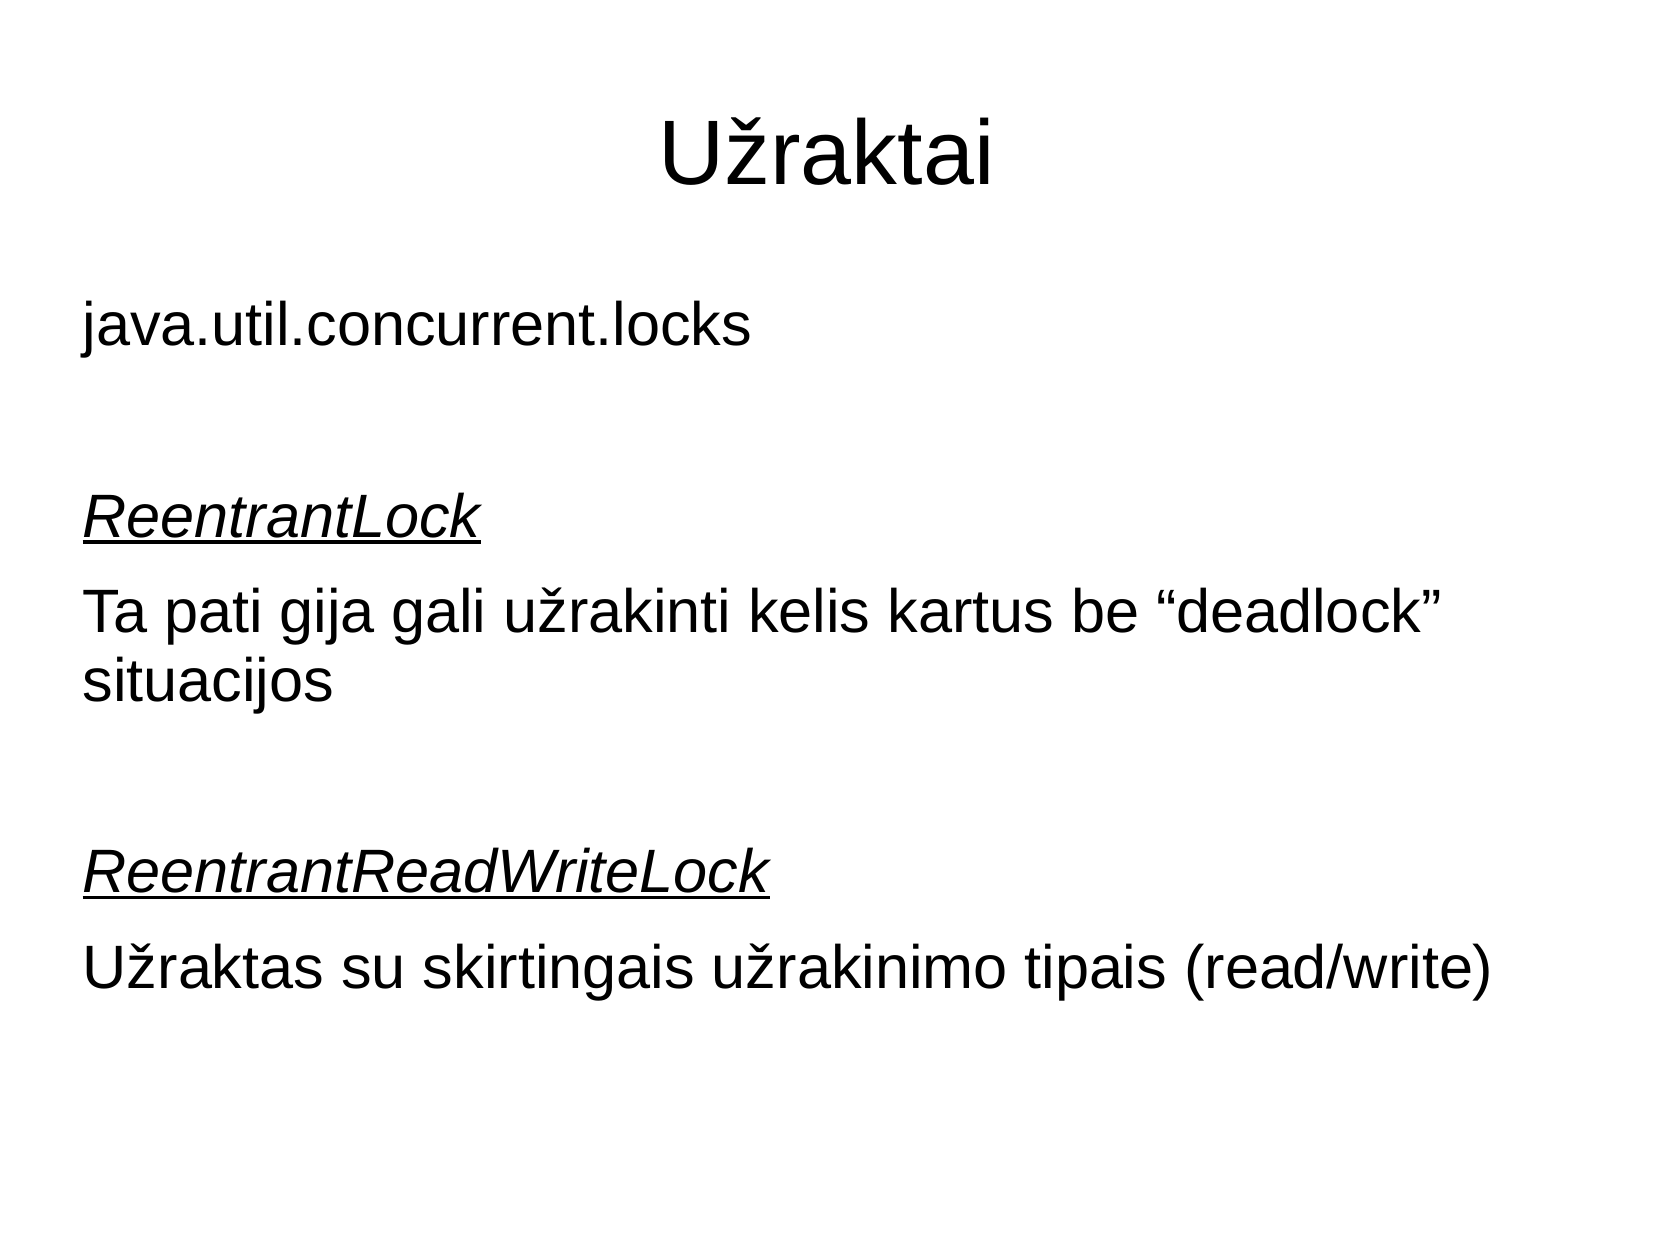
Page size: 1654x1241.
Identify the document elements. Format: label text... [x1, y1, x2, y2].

list java.util.concurrent.locks ReentrantLock Ta pati gija gali užrakinti kelis kartus be “deadlock” situacijos ReentrantReadWriteLock Užraktas su skirtingais užrakinimo tipais (read/write) [82, 290, 1571, 1010]
title Užraktai [82, 49, 1571, 257]
